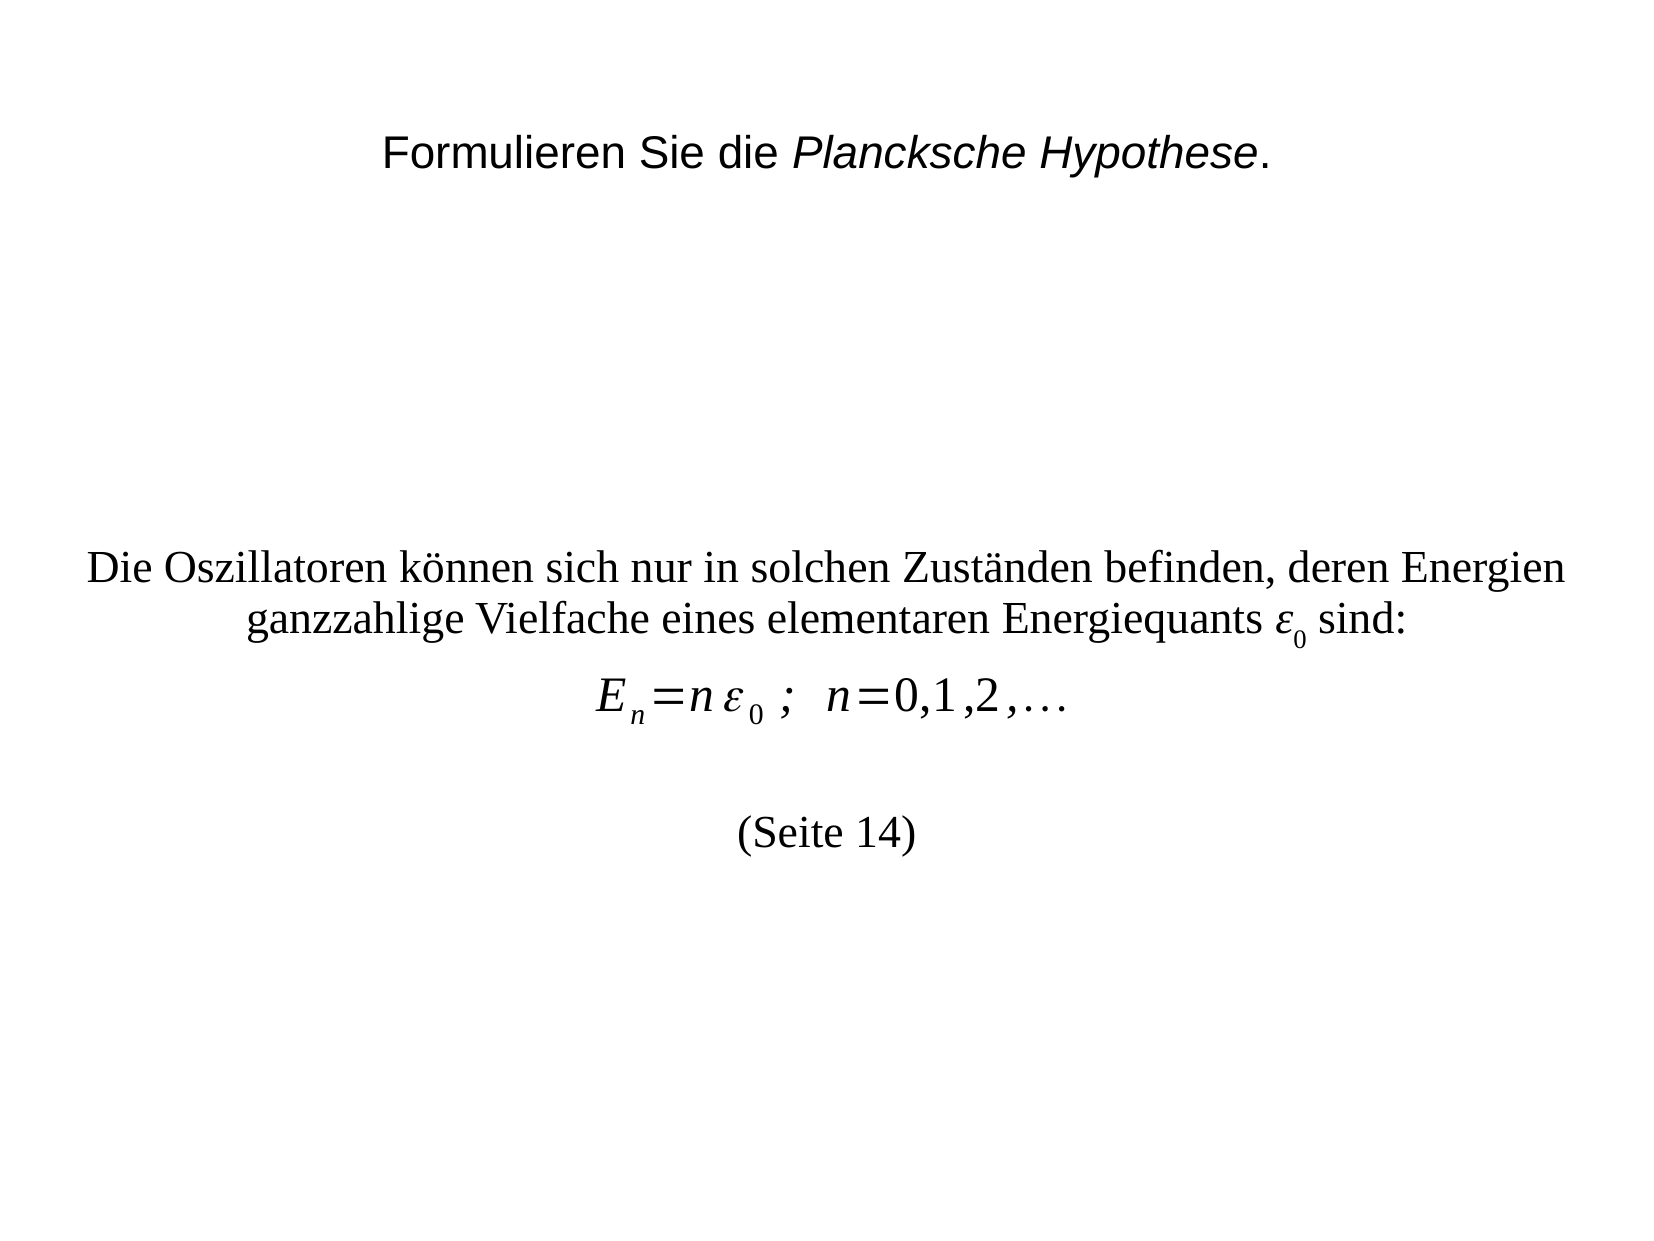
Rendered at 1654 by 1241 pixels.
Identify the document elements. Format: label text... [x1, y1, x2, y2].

title Formulieren Sie die Plancksche Hypothese. [82, 49, 1571, 257]
subtitle Die Oszillatoren können sich nur in solchen Zuständen befinden, deren Energien ganzzahlige Vielfache eines elementaren Energiequants ε0 sind: (Seite 14) [82, 290, 1571, 1109]
chart [580, 668, 1083, 733]
